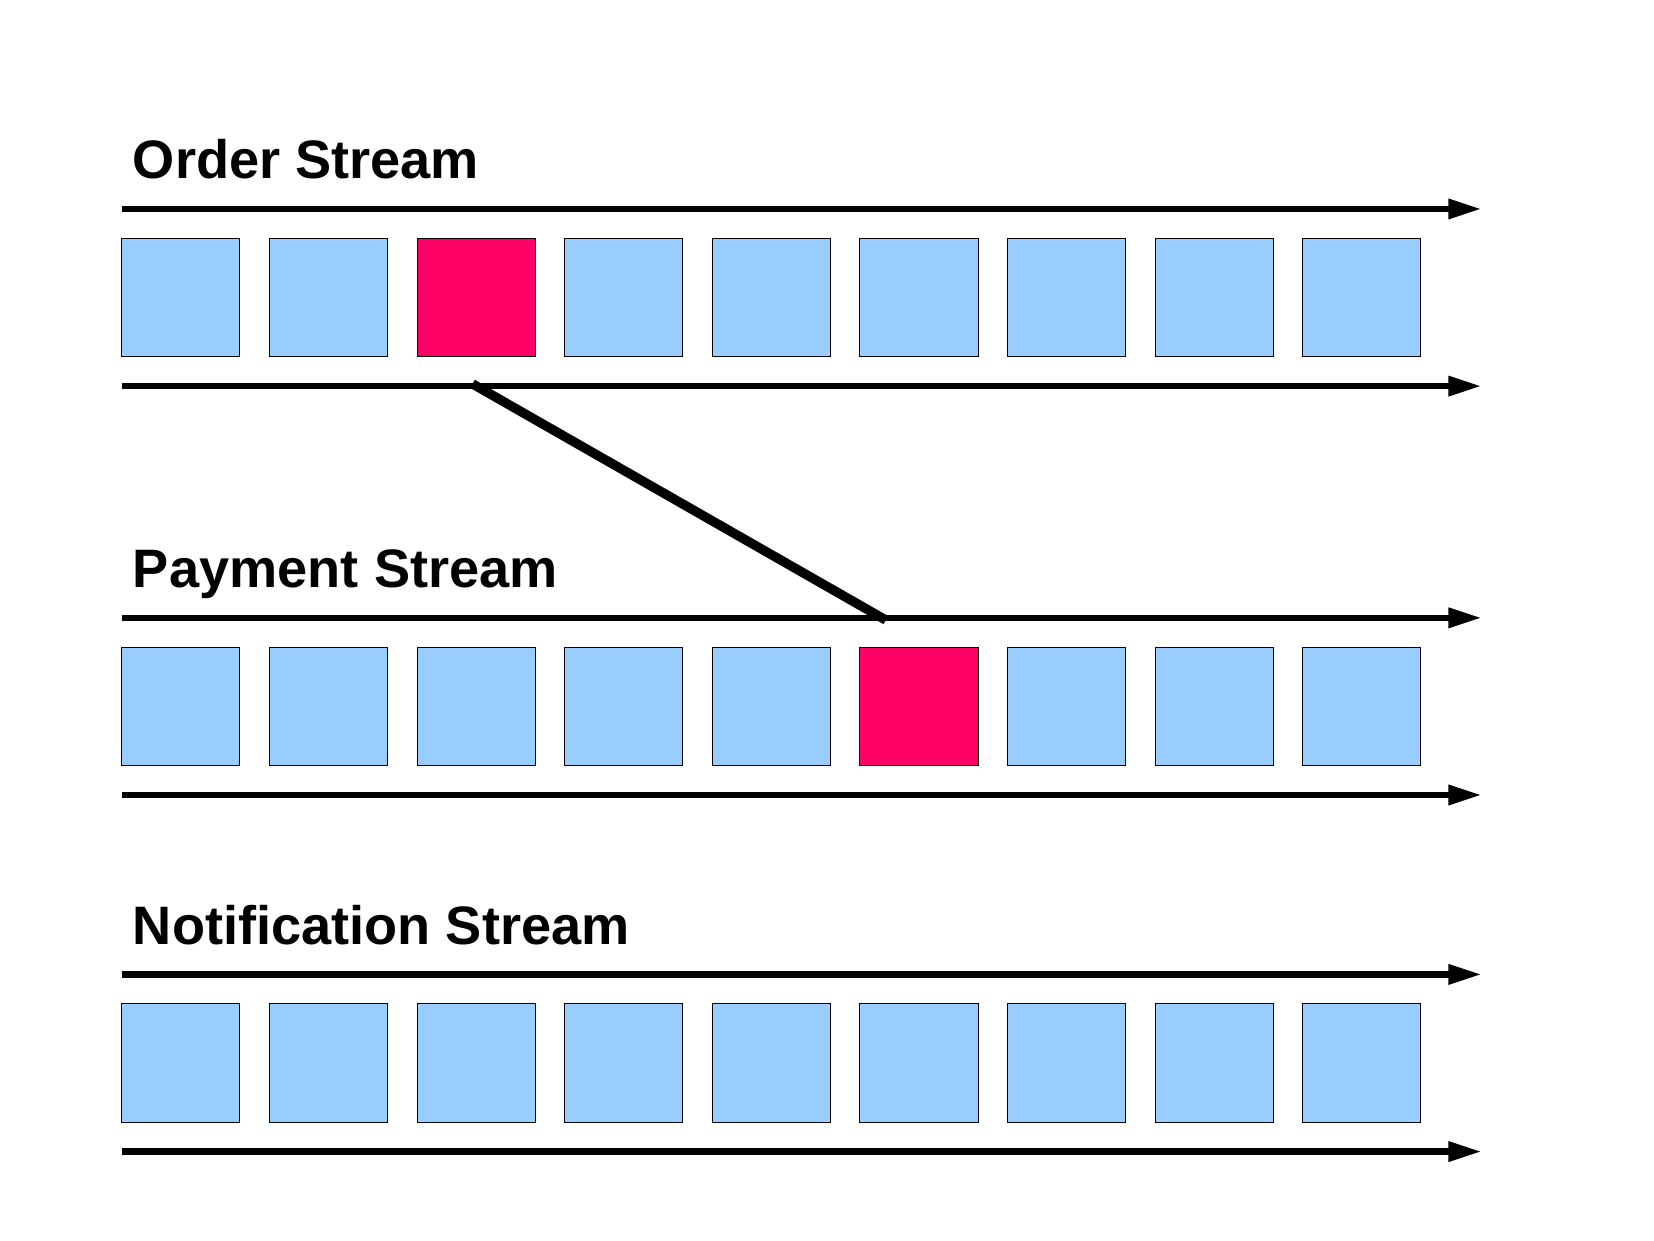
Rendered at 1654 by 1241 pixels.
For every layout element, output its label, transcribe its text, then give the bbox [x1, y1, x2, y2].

text_box [1007, 1003, 1126, 1123]
text_box [269, 1003, 388, 1123]
text_box [859, 1003, 979, 1123]
text_box [417, 238, 536, 357]
text_box [1007, 238, 1126, 357]
text_box [564, 238, 683, 357]
text_box [564, 647, 683, 766]
text_box [1302, 238, 1421, 357]
text_box Order Stream [118, 122, 495, 199]
text_box [1155, 647, 1274, 766]
text_box [269, 647, 388, 766]
text_box [712, 1003, 831, 1123]
text_box Payment Stream [118, 531, 574, 608]
text_box [564, 1003, 683, 1123]
text_box [1155, 238, 1274, 357]
text_box Notification Stream [118, 888, 646, 964]
text_box [121, 1003, 240, 1123]
text_box [1155, 1003, 1274, 1123]
text_box [859, 238, 979, 357]
text_box [121, 647, 240, 766]
text_box [417, 1003, 536, 1123]
text_box [1302, 1003, 1421, 1123]
text_box [859, 647, 979, 766]
text_box [712, 238, 831, 357]
text_box [121, 238, 240, 357]
text_box [1302, 647, 1421, 766]
text_box [712, 647, 831, 766]
text_box [269, 238, 388, 357]
text_box [417, 647, 536, 766]
text_box [1007, 647, 1126, 766]
